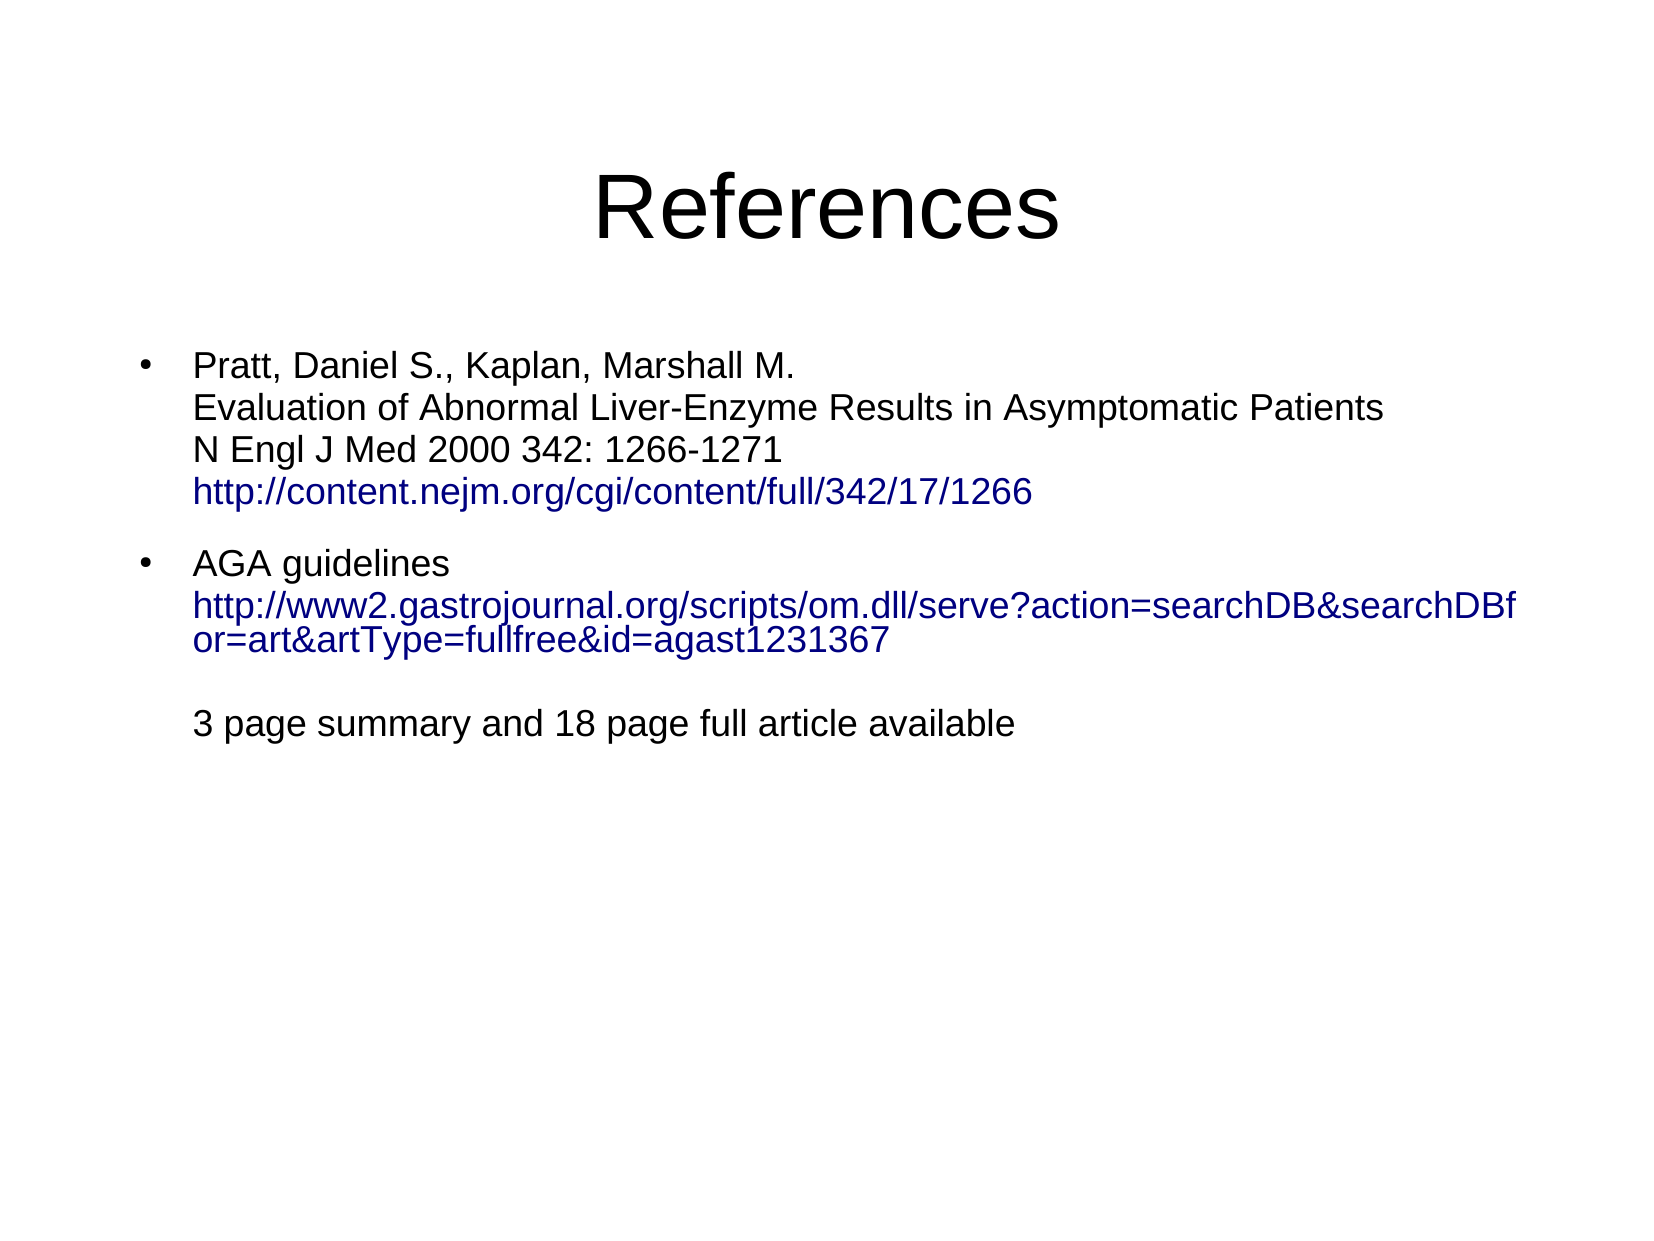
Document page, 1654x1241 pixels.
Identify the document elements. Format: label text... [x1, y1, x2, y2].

title References [121, 102, 1534, 311]
list Pratt, Daniel S., Kaplan, Marshall M. Evaluation of Abnormal Liver-Enzyme Results in Asymptomatic Patients N Engl J Med 2000 342: 1266-1271 http://content.nejm.org/cgi/content/full/342/17/1266 AGA guidelineshttp://www2.gastrojournal.org/scripts/om.dll/serve?action=searchDB&searchDBfor=art&artType=fullfree&id=agast1231367 3 page summary and 18 page full article available [121, 344, 1534, 1127]
